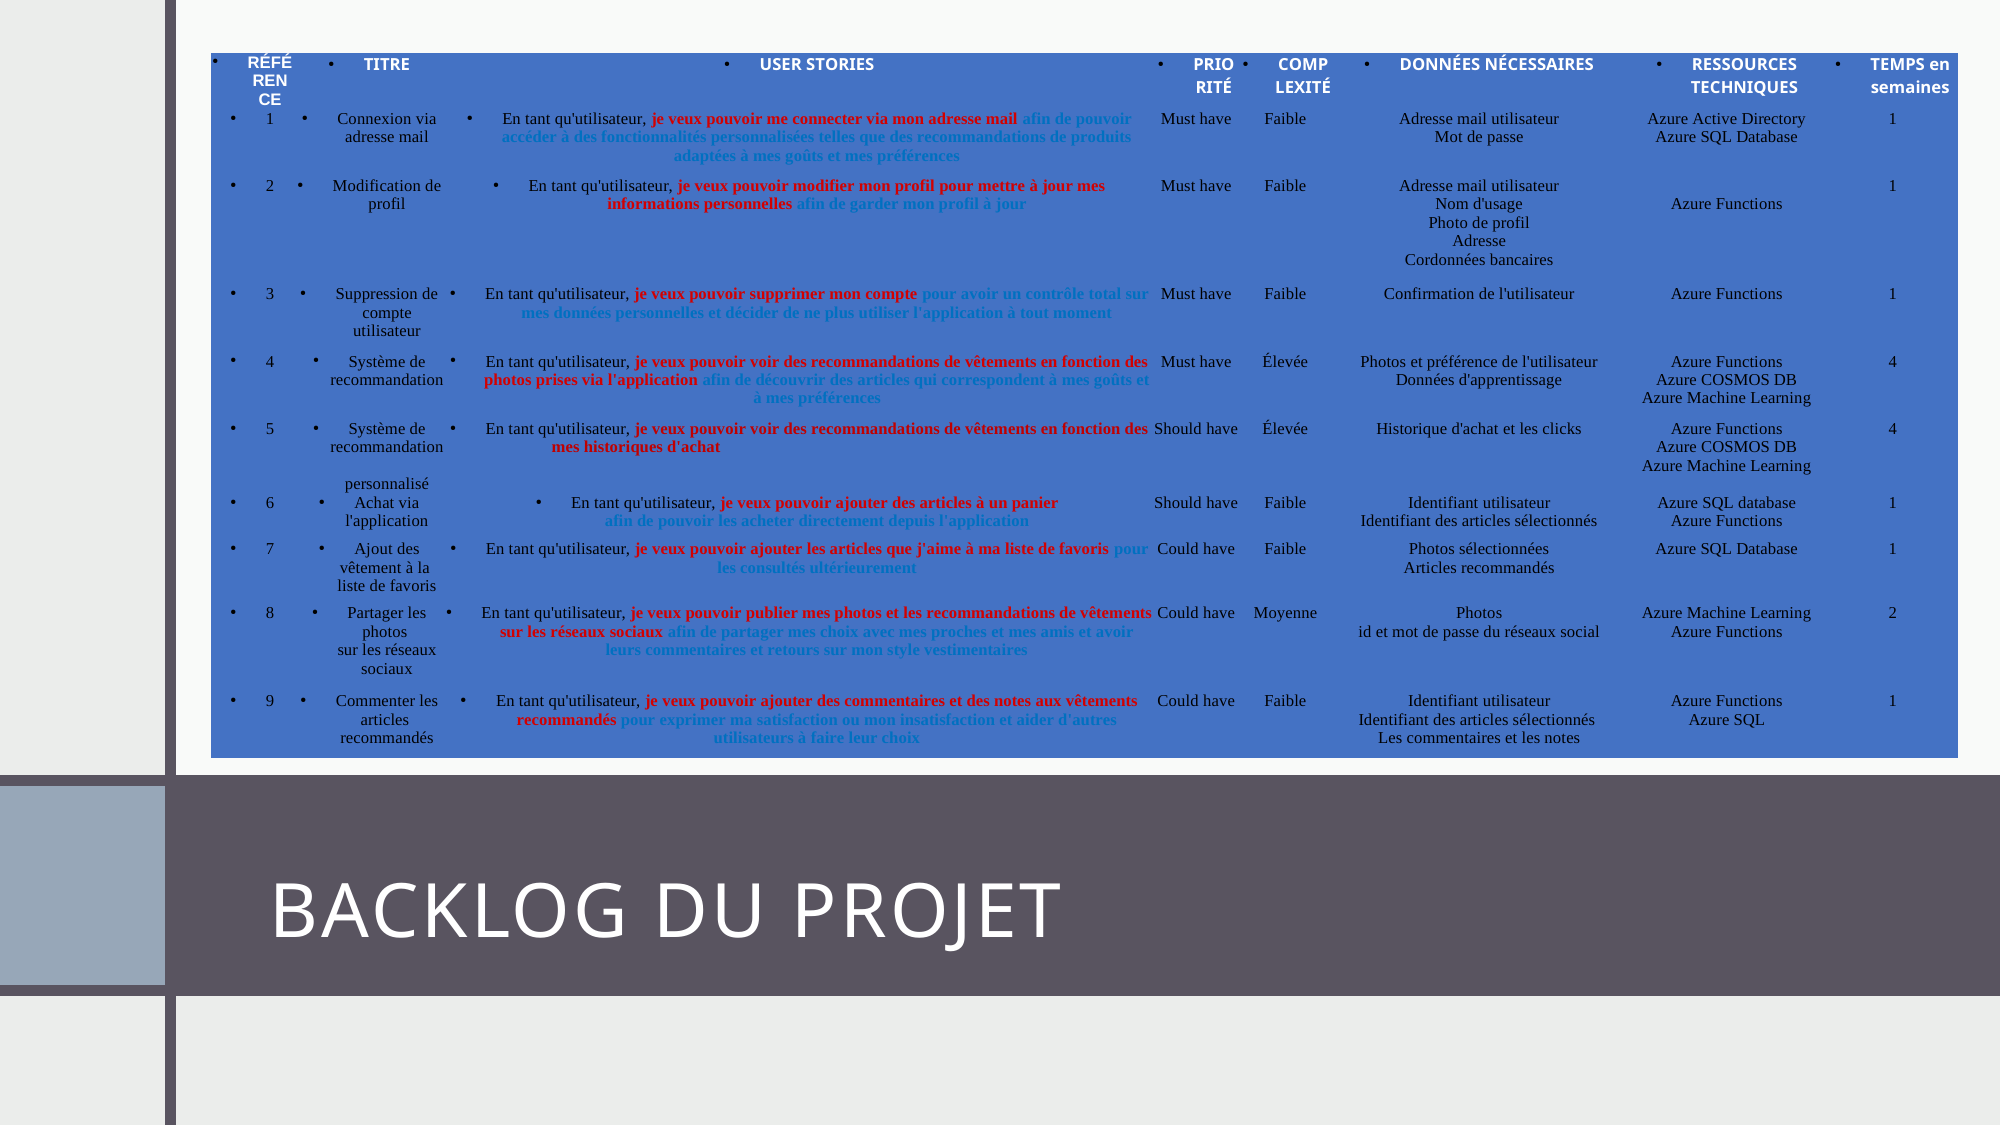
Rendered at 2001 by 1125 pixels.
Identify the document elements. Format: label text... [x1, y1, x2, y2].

table_cell Faible [1239, 109, 1332, 176]
text_box [0, 0, 2000, 1125]
table_cell Adresse mail utilisateur Nom d'usage Photo de profil Adresse Cordonnées bancaires [1332, 176, 1626, 285]
table_cell 1 [1827, 285, 1958, 352]
table_cell Should have [1154, 493, 1239, 540]
table_cell En tant qu'utilisateur, je veux pouvoir ajouter des commentaires et des notes aux vêtements recommandés pour exprimer ma satisfaction ou mon insatisfaction et aider d'autres utilisateurs à faire leur choix [445, 691, 1154, 758]
table_header COMPLEXITÉ [1239, 53, 1332, 109]
table_cell Azure Machine Learning Azure Functions [1626, 604, 1827, 691]
table_cell 9 [211, 691, 294, 758]
table_cell Faible [1239, 285, 1332, 352]
table_cell Confirmation de l'utilisateur [1332, 285, 1626, 352]
table_cell En tant qu'utilisateur, je veux pouvoir me connecter via mon adresse mail afin de pouvoir accéder à des fonctionnalités personnalisées telles que des recommandations de produits adaptées à mes goûts et mes préférences [445, 109, 1154, 176]
table_cell Could have [1154, 540, 1239, 604]
title Backlog du projet [251, 799, 1895, 969]
table_header DONNÉES NÉCESSAIRES [1332, 53, 1626, 109]
table_cell 1 [1827, 176, 1958, 285]
table_cell Suppression de compte utilisateur [294, 285, 445, 352]
table_cell En tant qu'utilisateur, je veux pouvoir voir des recommandations de vêtements en fonction des photos prises via l'application afin de découvrir des articles qui correspondent à mes goûts et à mes préférences [445, 352, 1154, 419]
table_cell Could have [1154, 604, 1239, 691]
table_header PRIORITÉ [1154, 53, 1239, 109]
table_cell Must have [1154, 352, 1239, 419]
table_cell Faible [1239, 493, 1332, 540]
table_cell 5 [211, 419, 294, 493]
table_cell Ajout des vêtement à la liste de favoris [294, 540, 445, 604]
table_cell Azure SQL Database [1626, 540, 1827, 604]
table_cell 2 [211, 176, 294, 285]
table_header RÉFÉRENCE [211, 53, 294, 109]
table_cell Azure Functions [1626, 285, 1827, 352]
table_cell 2 [1827, 604, 1958, 691]
table_cell Faible [1239, 691, 1332, 758]
table_cell Moyenne [1239, 604, 1332, 691]
table_cell Must have [1154, 285, 1239, 352]
table_cell Système de recommandation [294, 352, 445, 419]
table_cell Système de recommandation personnalisé [294, 419, 445, 493]
table_cell Modification de profil [294, 176, 445, 285]
table_cell Faible [1239, 176, 1332, 285]
table_cell En tant qu'utilisateur, je veux pouvoir ajouter les articles que j'aime à ma liste de favoris pour les consultés ultérieurement [445, 540, 1154, 604]
table_cell 8 [211, 604, 294, 691]
table_cell Élevée [1239, 352, 1332, 419]
table_cell 1 [1827, 109, 1958, 176]
table_cell En tant qu'utilisateur, je veux pouvoir publier mes photos et les recommandations de vêtements sur les réseaux sociaux afin de partager mes choix avec mes proches et mes amis et avoir leurs commentaires et retours sur mon style vestimentaires [445, 604, 1154, 691]
table_cell Connexion via adresse mail [294, 109, 445, 176]
table_cell 7 [211, 540, 294, 604]
table_header TEMPS en semaines [1827, 53, 1958, 109]
table_cell Photos sélectionnées Articles recommandés [1332, 540, 1626, 604]
table_cell Adresse mail utilisateur Mot de passe [1332, 109, 1626, 176]
table_cell Azure Functions Azure SQL [1626, 691, 1827, 758]
table_cell Photos et préférence de l'utilisateur Données d'apprentissage [1332, 352, 1626, 419]
table_cell Historique d'achat et les clicks [1332, 419, 1626, 493]
table_cell Identifiant utilisateur Identifiant des articles sélectionnés [1332, 493, 1626, 540]
table_cell 3 [211, 285, 294, 352]
table_cell Should have [1154, 419, 1239, 493]
table_cell Must have [1154, 109, 1239, 176]
table_cell 6 [211, 493, 294, 540]
table_cell 1 [211, 109, 294, 176]
table_cell En tant qu'utilisateur, je veux pouvoir ajouter des articles à un panier afin de pouvoir les acheter directement depuis l'application [445, 493, 1154, 540]
table_cell 4 [1827, 352, 1958, 419]
table_cell Must have [1154, 176, 1239, 285]
table_cell Identifiant utilisateur Identifiant des articles sélectionnés Les commentaires et les notes [1332, 691, 1626, 758]
table_cell Could have [1154, 691, 1239, 758]
table_header USER STORIES [445, 53, 1154, 109]
table_header RESSOURCES TECHNIQUES [1626, 53, 1827, 109]
table_cell Partager les photos sur les réseaux sociaux [294, 604, 445, 691]
table_cell Azure Functions [1626, 176, 1827, 285]
table_cell Élevée [1239, 419, 1332, 493]
table_cell 4 [1827, 419, 1958, 493]
table_cell Azure Functions Azure COSMOS DB Azure Machine Learning [1626, 419, 1827, 493]
table_cell 4 [211, 352, 294, 419]
table_header TITRE [294, 53, 445, 109]
table_cell En tant qu'utilisateur, je veux pouvoir modifier mon profil pour mettre à jour mes informations personnelles afin de garder mon profil à jour [445, 176, 1154, 285]
table_cell En tant qu'utilisateur, je veux pouvoir voir des recommandations de vêtements en fonction des mes historiques d'achat afin de m'offrir une expérience plus personnalisée [445, 419, 1154, 493]
table_cell Faible [1239, 540, 1332, 604]
table_cell 1 [1827, 493, 1958, 540]
table_cell 1 [1827, 691, 1958, 758]
table_cell Photos id et mot de passe du réseaux social [1332, 604, 1626, 691]
table_cell Commenter les articles recommandés [294, 691, 445, 758]
table_cell Azure SQL database Azure Functions [1626, 493, 1827, 540]
table_cell 1 [1827, 540, 1958, 604]
table_cell Azure Functions Azure COSMOS DB Azure Machine Learning [1626, 352, 1827, 419]
table_cell Azure Active Directory Azure SQL Database [1626, 109, 1827, 176]
table_cell En tant qu'utilisateur, je veux pouvoir supprimer mon compte pour avoir un contrôle total sur mes données personnelles et décider de ne plus utiliser l'application à tout moment [445, 285, 1154, 352]
table_cell Achat via l'application [294, 493, 445, 540]
